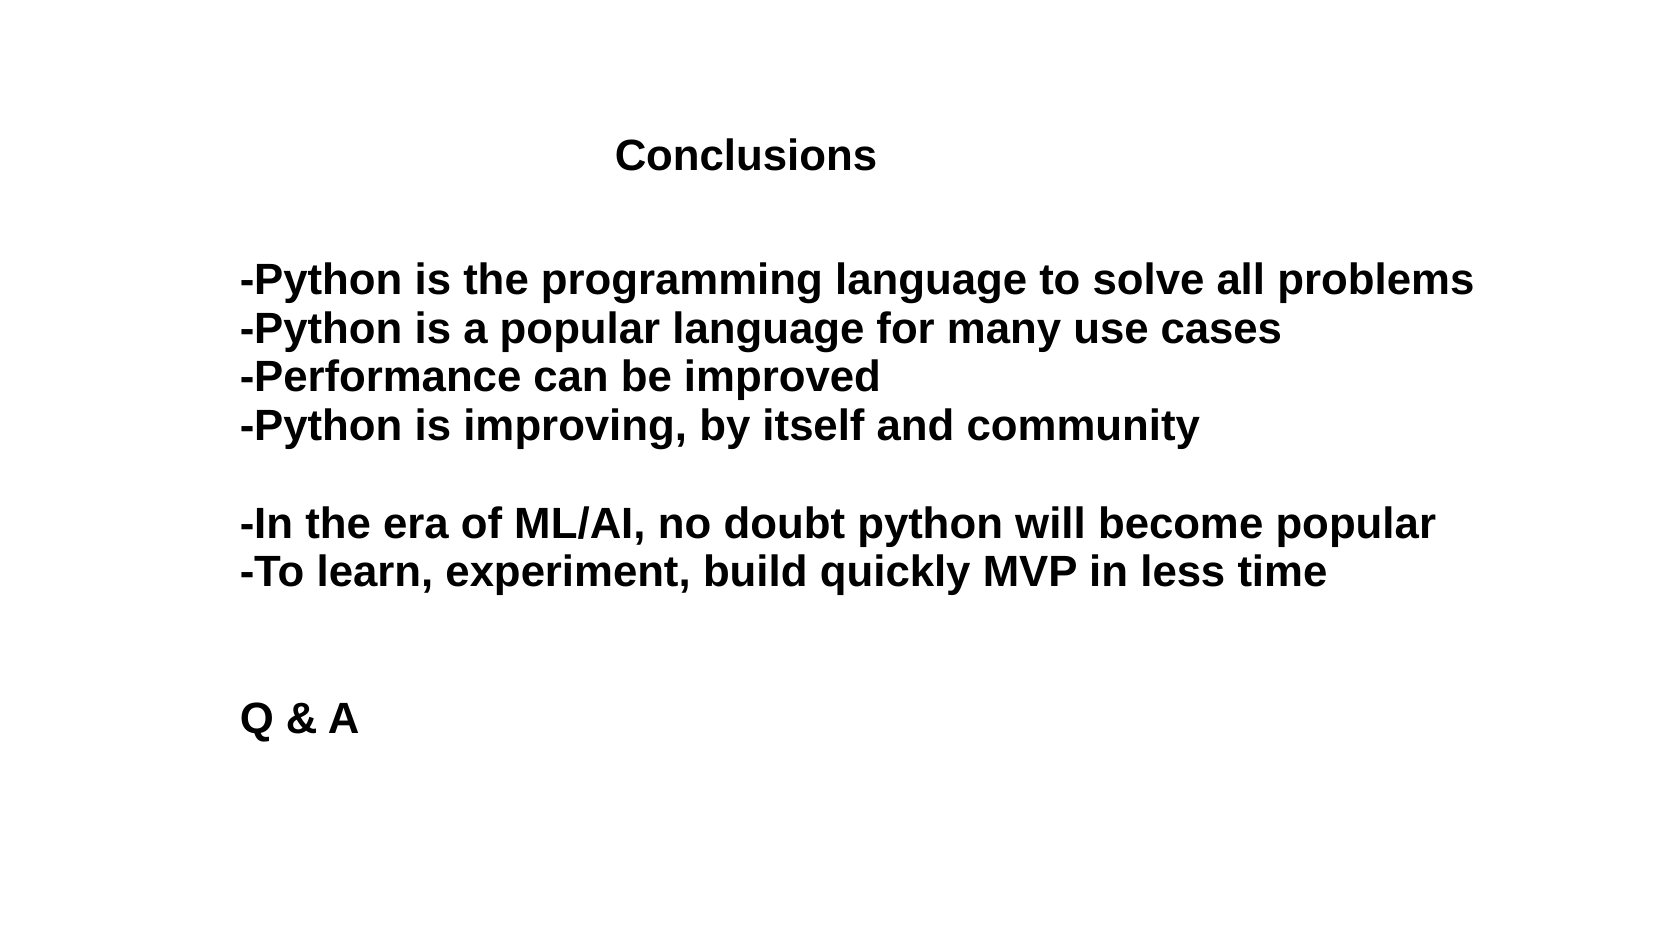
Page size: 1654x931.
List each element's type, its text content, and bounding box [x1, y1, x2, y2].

text_box Conclusions [600, 123, 952, 188]
text_box -Python is the programming language to solve all problems -Python is a popular language for many use cases -Performance can be improved -Python is improving, by itself and community -In the era of ML/AI, no doubt python will become popular -To learn, experiment, build quickly MVP in less time Q & A [225, 198, 1491, 751]
